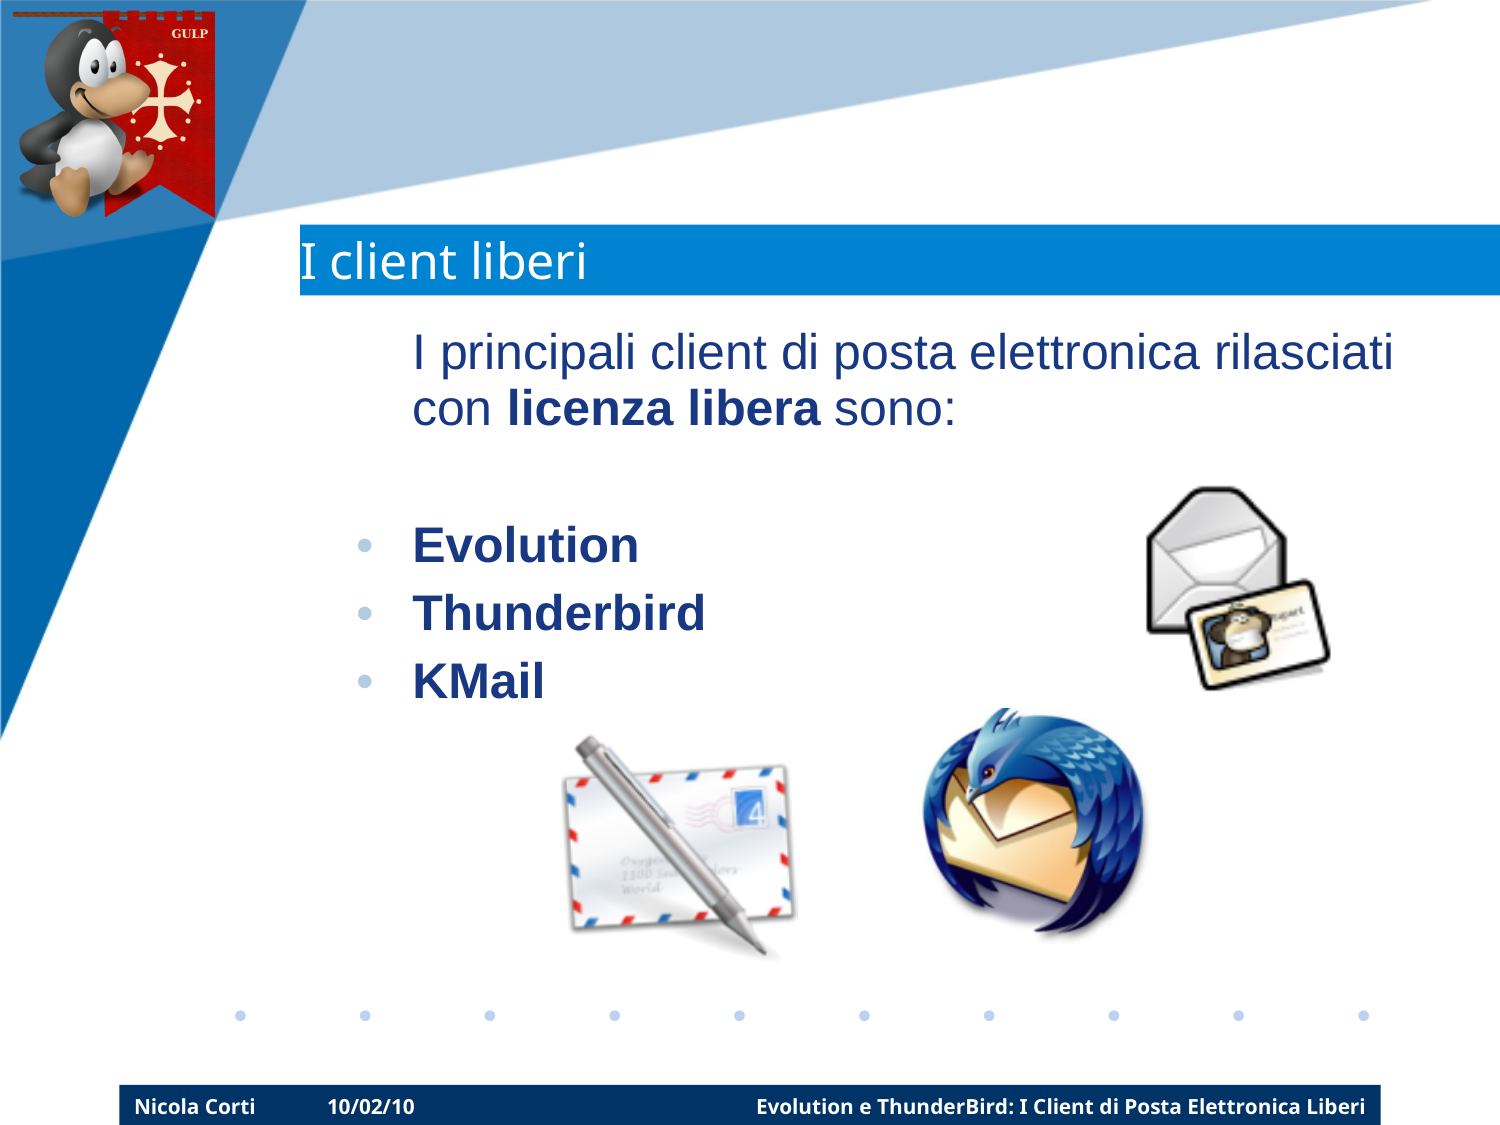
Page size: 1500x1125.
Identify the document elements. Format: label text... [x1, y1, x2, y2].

picture [561, 731, 798, 968]
picture [915, 472, 1359, 945]
picture [0, 0, 1500, 842]
list I principali client di posta elettronica rilasciati con licenza libera sono: Evolution Thunderbird KMail [299, 324, 1418, 1068]
title I client liberi [300, 224, 1500, 296]
